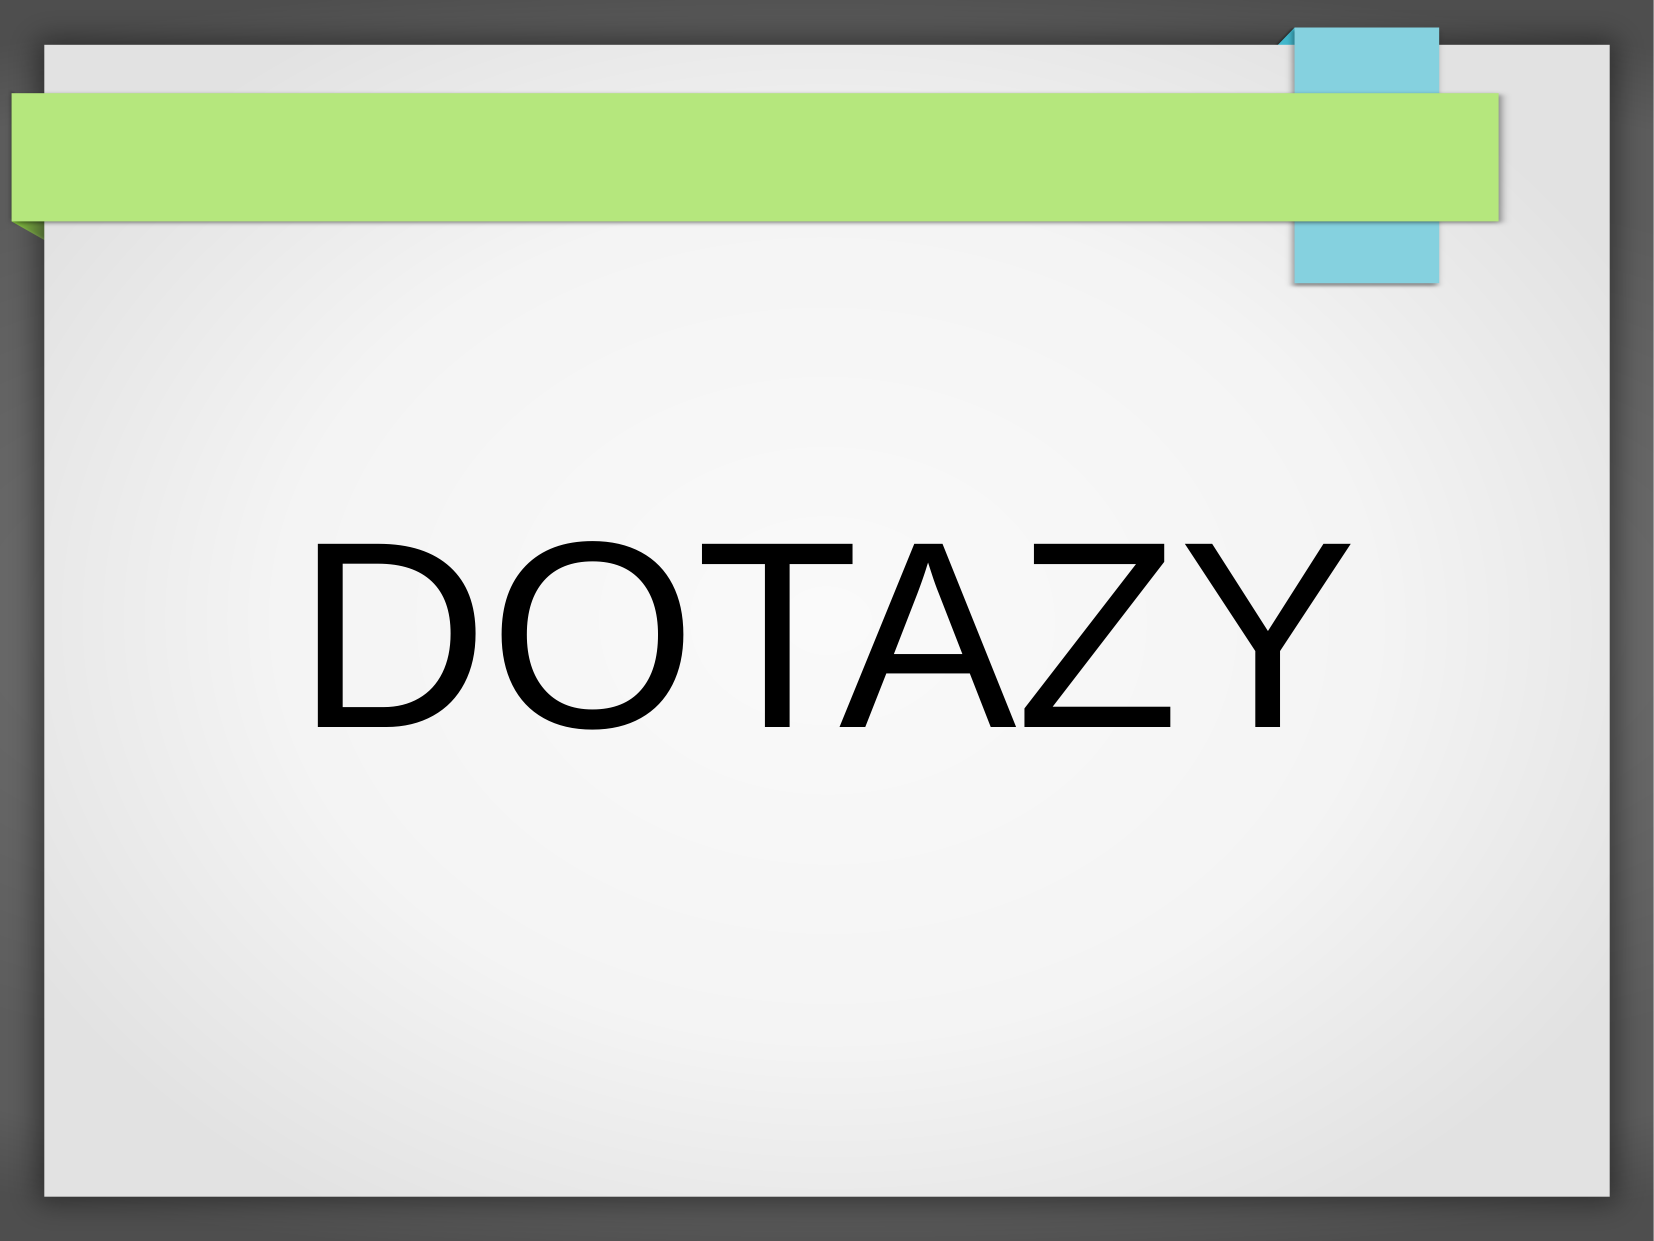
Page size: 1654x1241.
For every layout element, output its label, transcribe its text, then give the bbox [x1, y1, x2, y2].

subtitle DOTAZY [236, 361, 1418, 910]
picture [0, 0, 1654, 1241]
